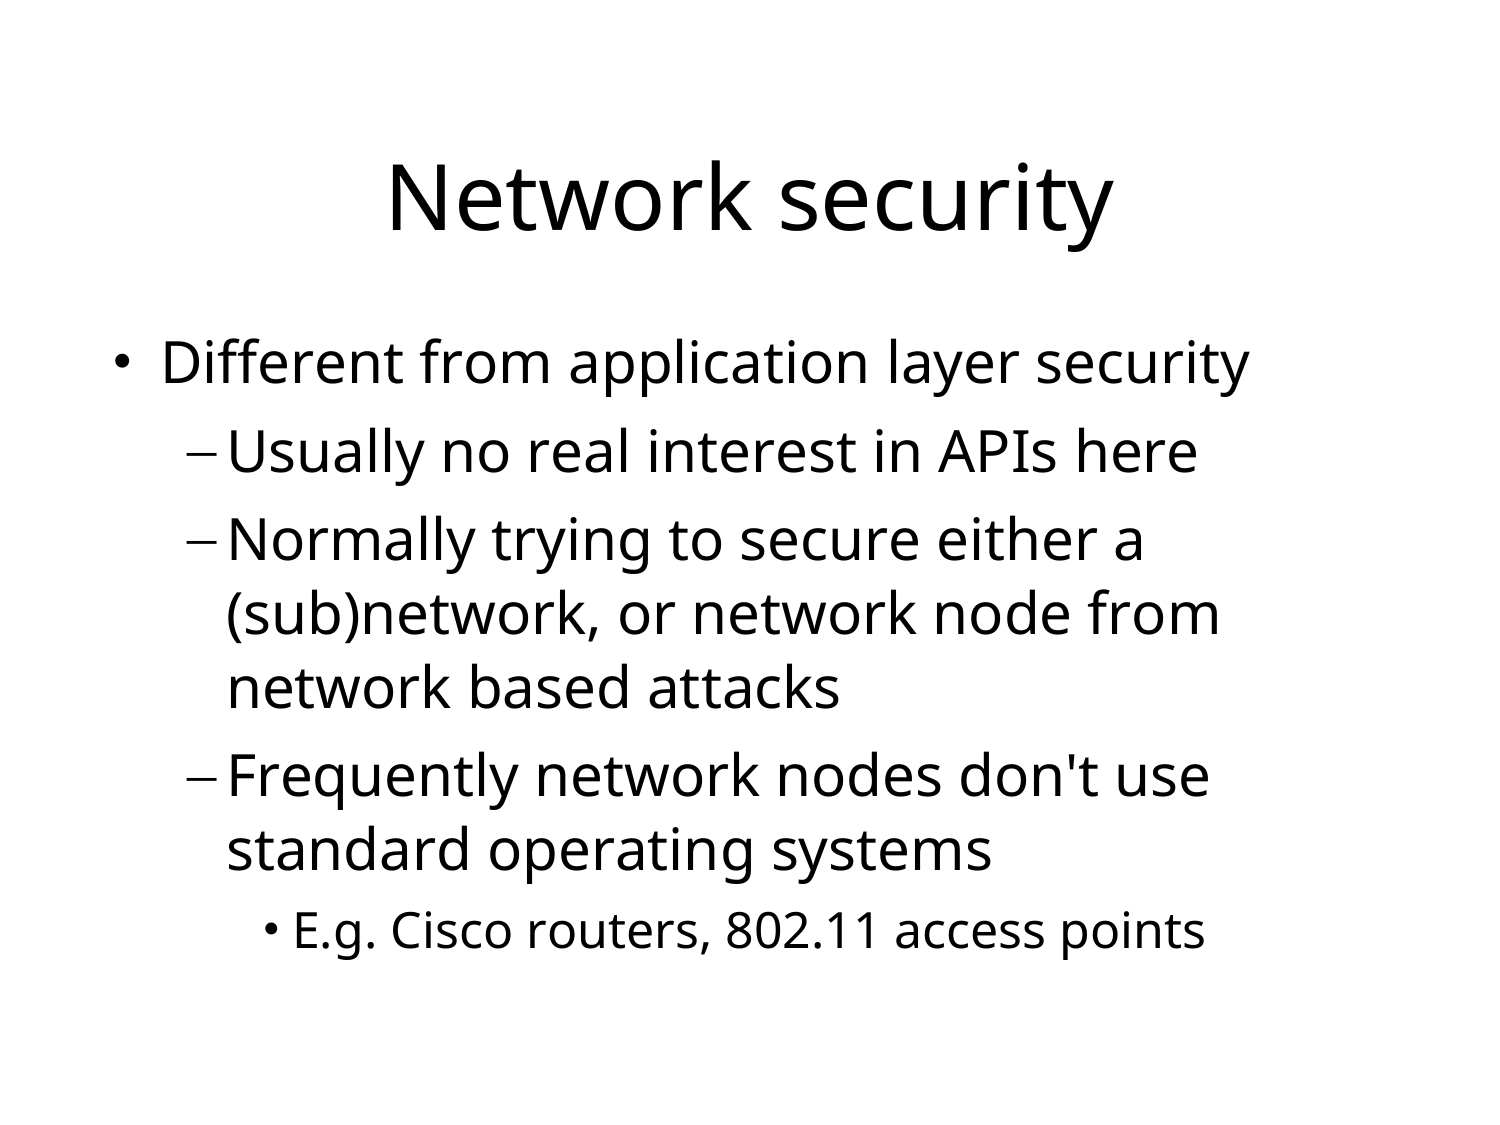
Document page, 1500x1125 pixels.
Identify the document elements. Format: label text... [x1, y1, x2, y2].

title Network security [112, 99, 1388, 288]
list Different from application layer security Usually no real interest in APIs here Normally trying to secure either a (sub)network, or network node from network based attacks Frequently network nodes don't use standard operating systems E.g. Cisco routers, 802.11 access points [112, 324, 1388, 1051]
